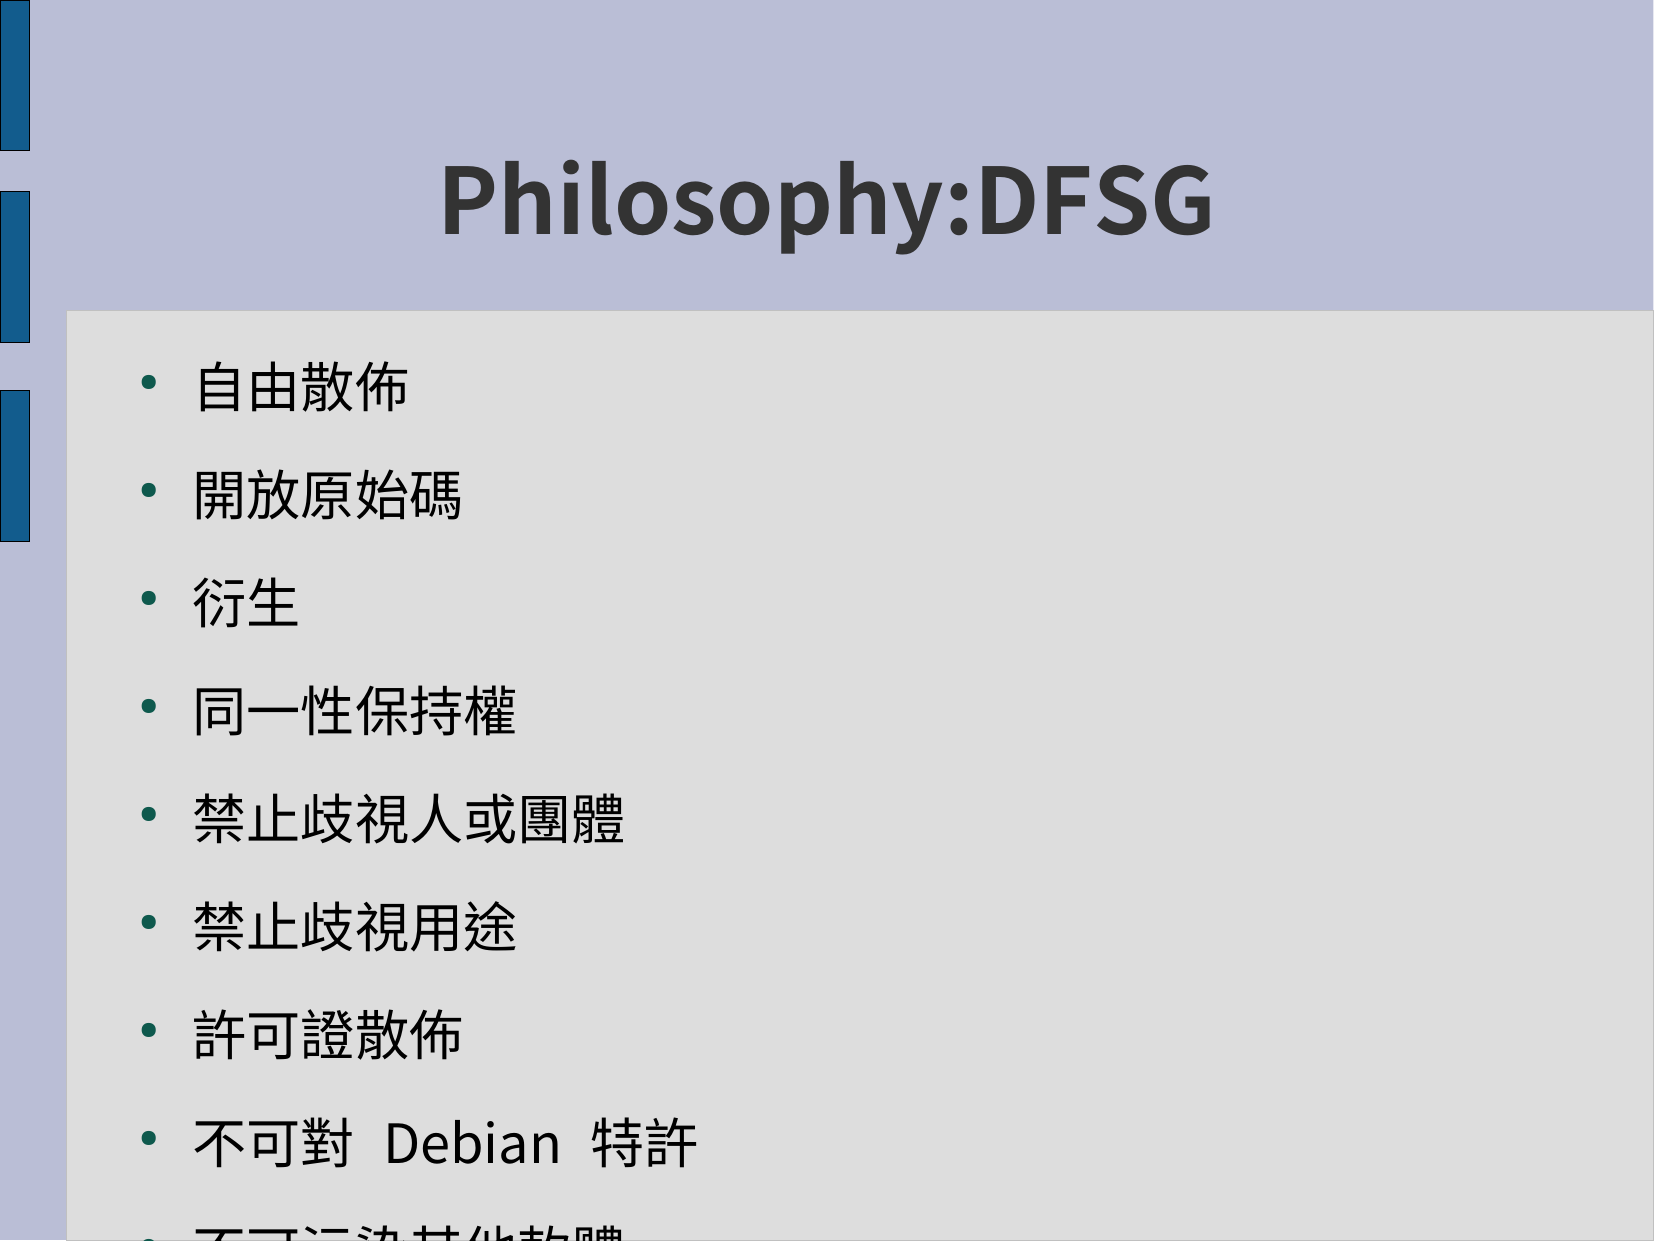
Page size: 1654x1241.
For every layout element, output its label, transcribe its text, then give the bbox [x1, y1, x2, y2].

list 自由散佈 開放原始碼 衍生 同一性保持權 禁止歧視人或團體 禁止歧視用途 許可證散佈 不可對 Debian 特許 不可污染其他軟體 範例: GPL, BSD, Artistic [121, 344, 1534, 1181]
title Philosophy:DFSG [121, 91, 1534, 299]
